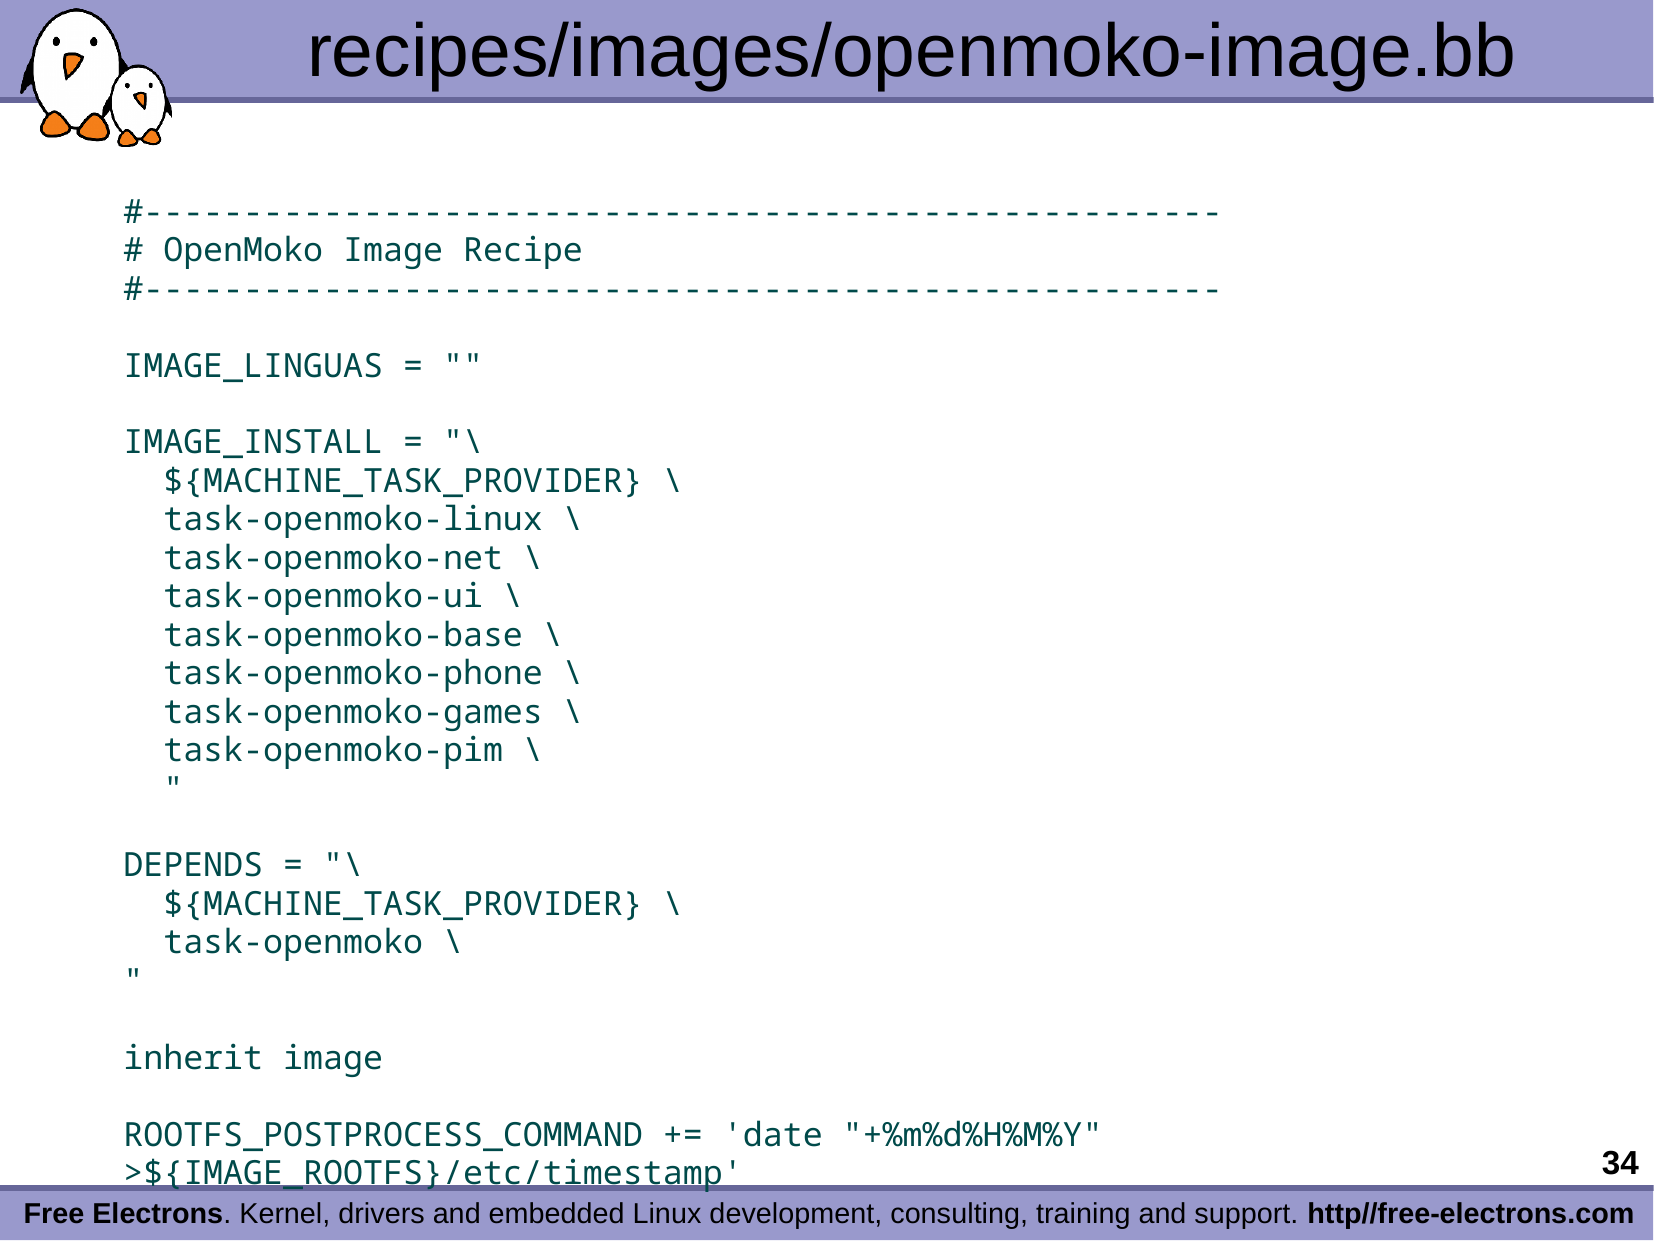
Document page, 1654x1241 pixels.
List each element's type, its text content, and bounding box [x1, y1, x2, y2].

list #------------------------------------------------------ # OpenMoko Image Recipe #------------------------------------------------------ IMAGE_LINGUAS = "" IMAGE_INSTALL = "\ ${MACHINE_TASK_PROVIDER} \ task-openmoko-linux \ task-openmoko-net \ task-openmoko-ui \ task-openmoko-base \ task-openmoko-phone \ task-openmoko-games \ task-openmoko-pim \ " DEPENDS = "\ ${MACHINE_TASK_PROVIDER} \ task-openmoko \ " inherit image ROOTFS_POSTPROCESS_COMMAND += 'date "+%m%d%H%M%Y" >${IMAGE_ROOTFS}/etc/timestamp' [105, 192, 1518, 1050]
title recipes/images/openmoko-image.bb [167, 0, 1654, 101]
picture [20, 8, 172, 147]
